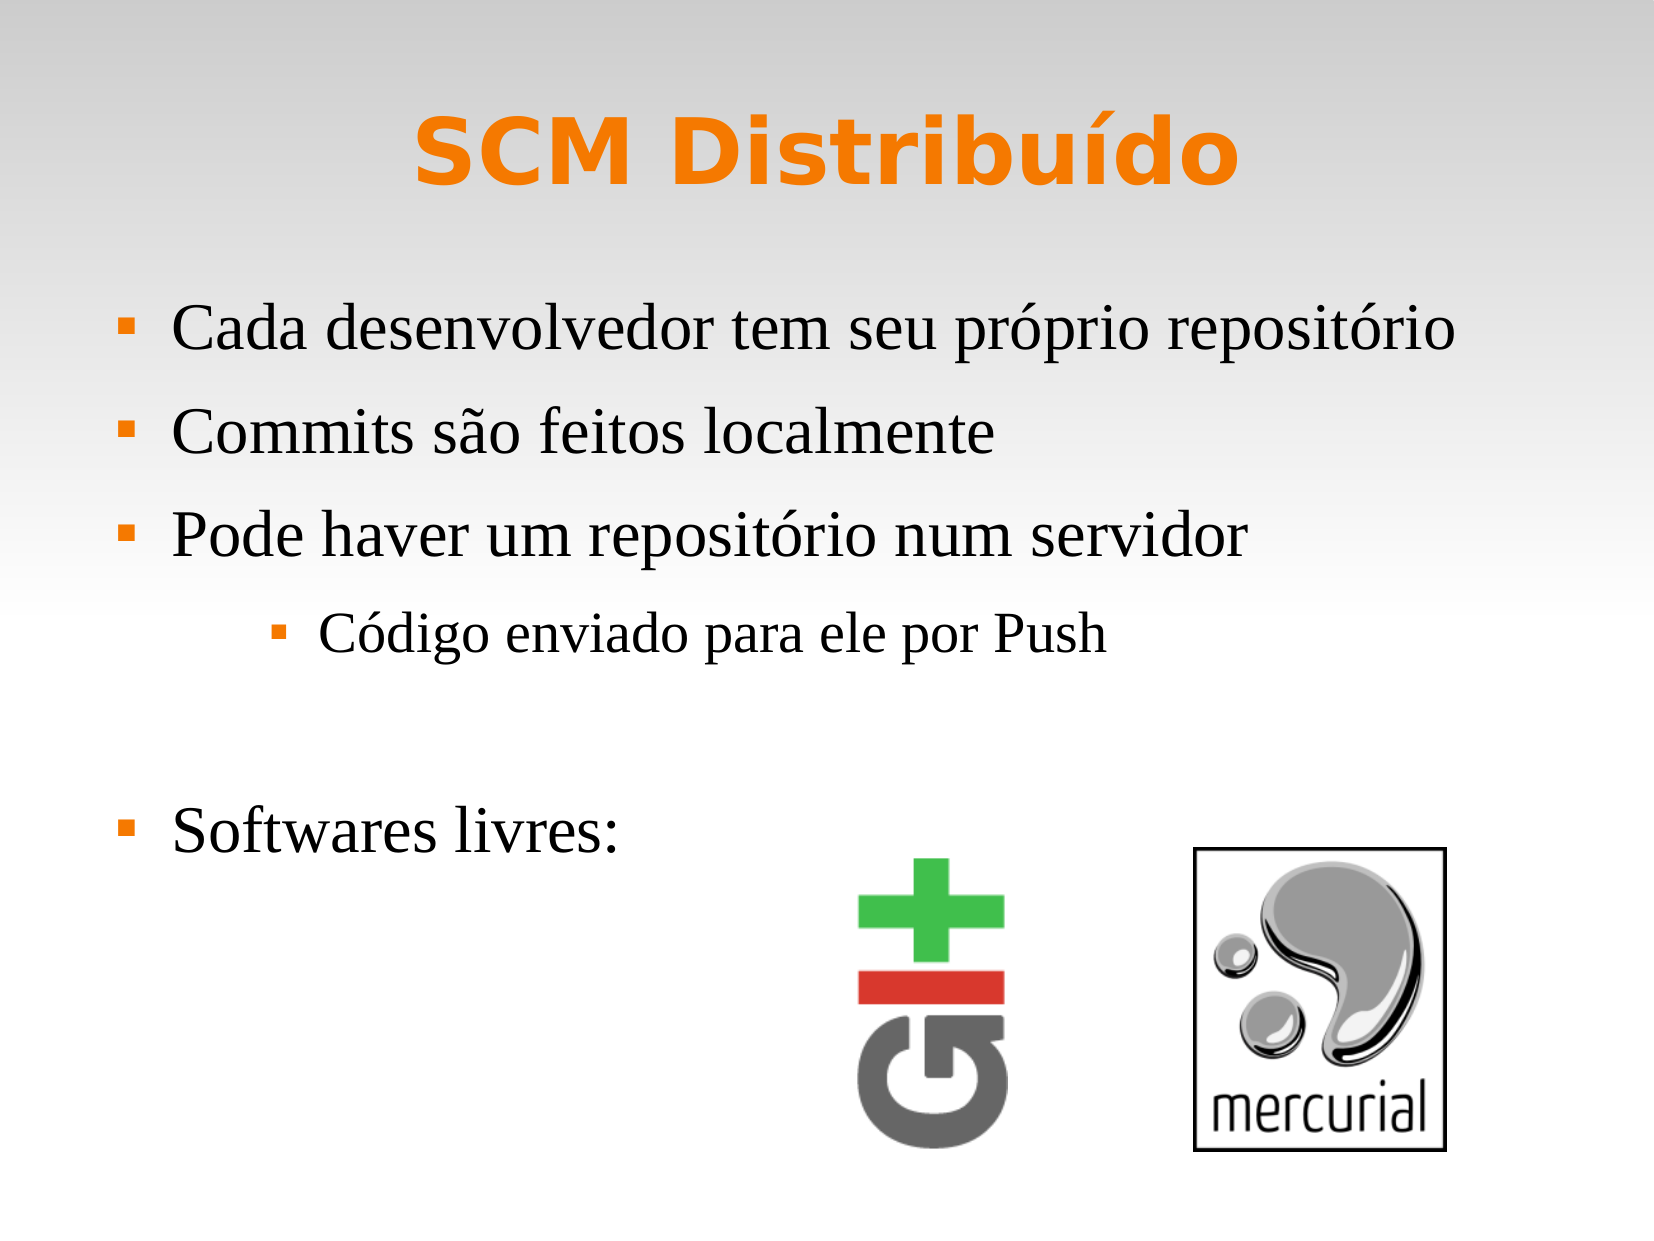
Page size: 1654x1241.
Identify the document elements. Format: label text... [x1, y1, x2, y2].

picture [1193, 847, 1447, 1152]
list Cada desenvolvedor tem seu próprio repositório Commits são feitos localmente Pode haver um repositório num servidor Código enviado para ele por Push Softwares livres: [82, 290, 1571, 1094]
picture [856, 857, 1008, 1152]
title SCM Distribuído [82, 56, 1571, 250]
